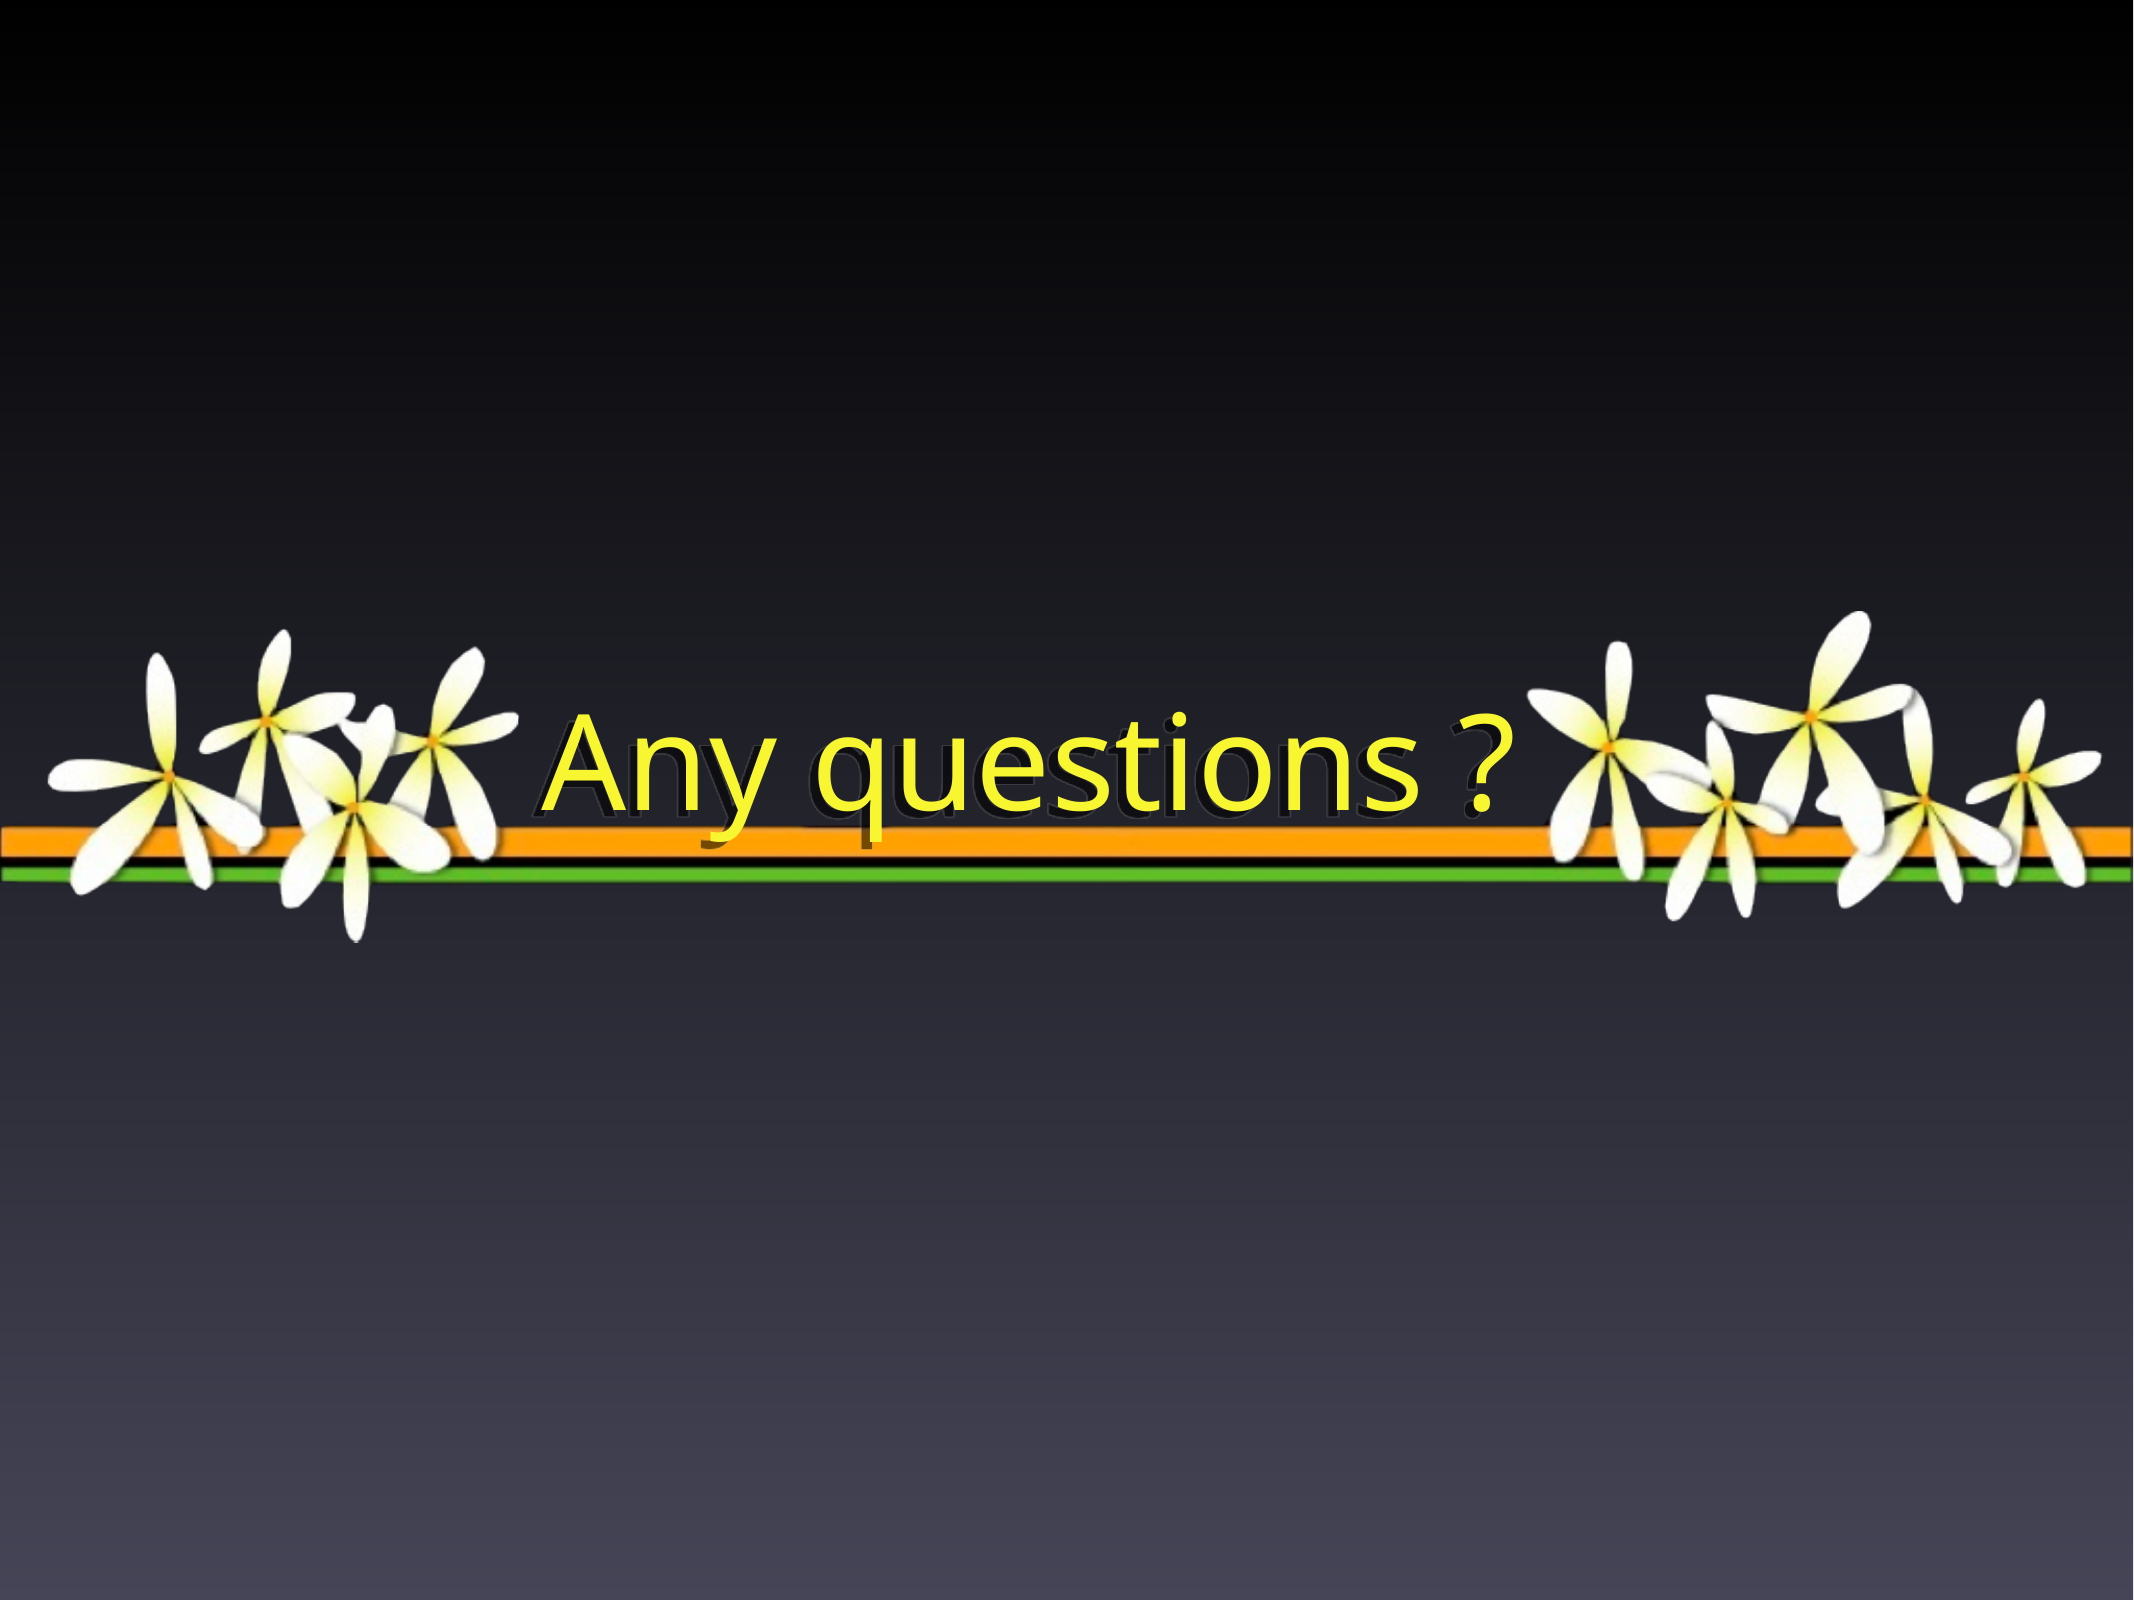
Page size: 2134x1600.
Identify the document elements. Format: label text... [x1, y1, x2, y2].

title Any questions ? [170, 558, 1888, 959]
picture [1888, 611, 2133, 943]
picture [0, 611, 170, 943]
